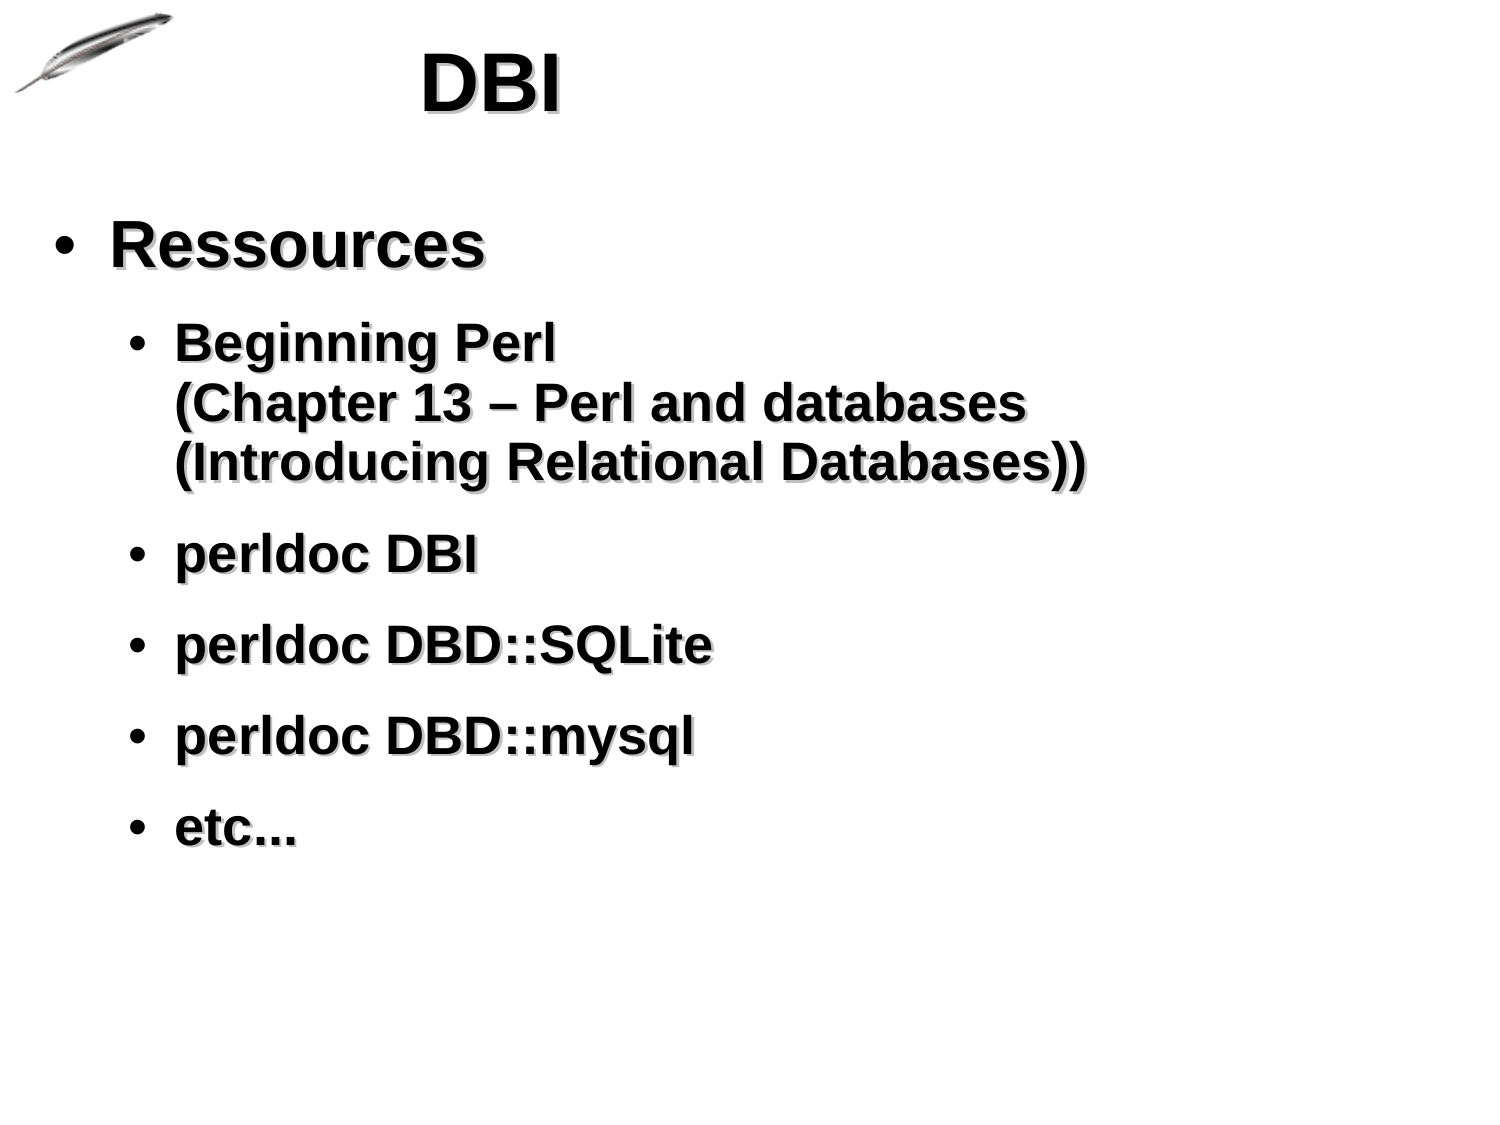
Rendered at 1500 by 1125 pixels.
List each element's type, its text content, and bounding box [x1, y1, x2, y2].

list Ressources Beginning Perl (Chapter 13 – Perl and databases (Introducing Relational Databases)) perldoc DBI perldoc DBD::SQLite perldoc DBD::mysql etc... [53, 207, 1447, 1084]
picture [11, 11, 179, 95]
title DBI [419, 0, 1459, 176]
